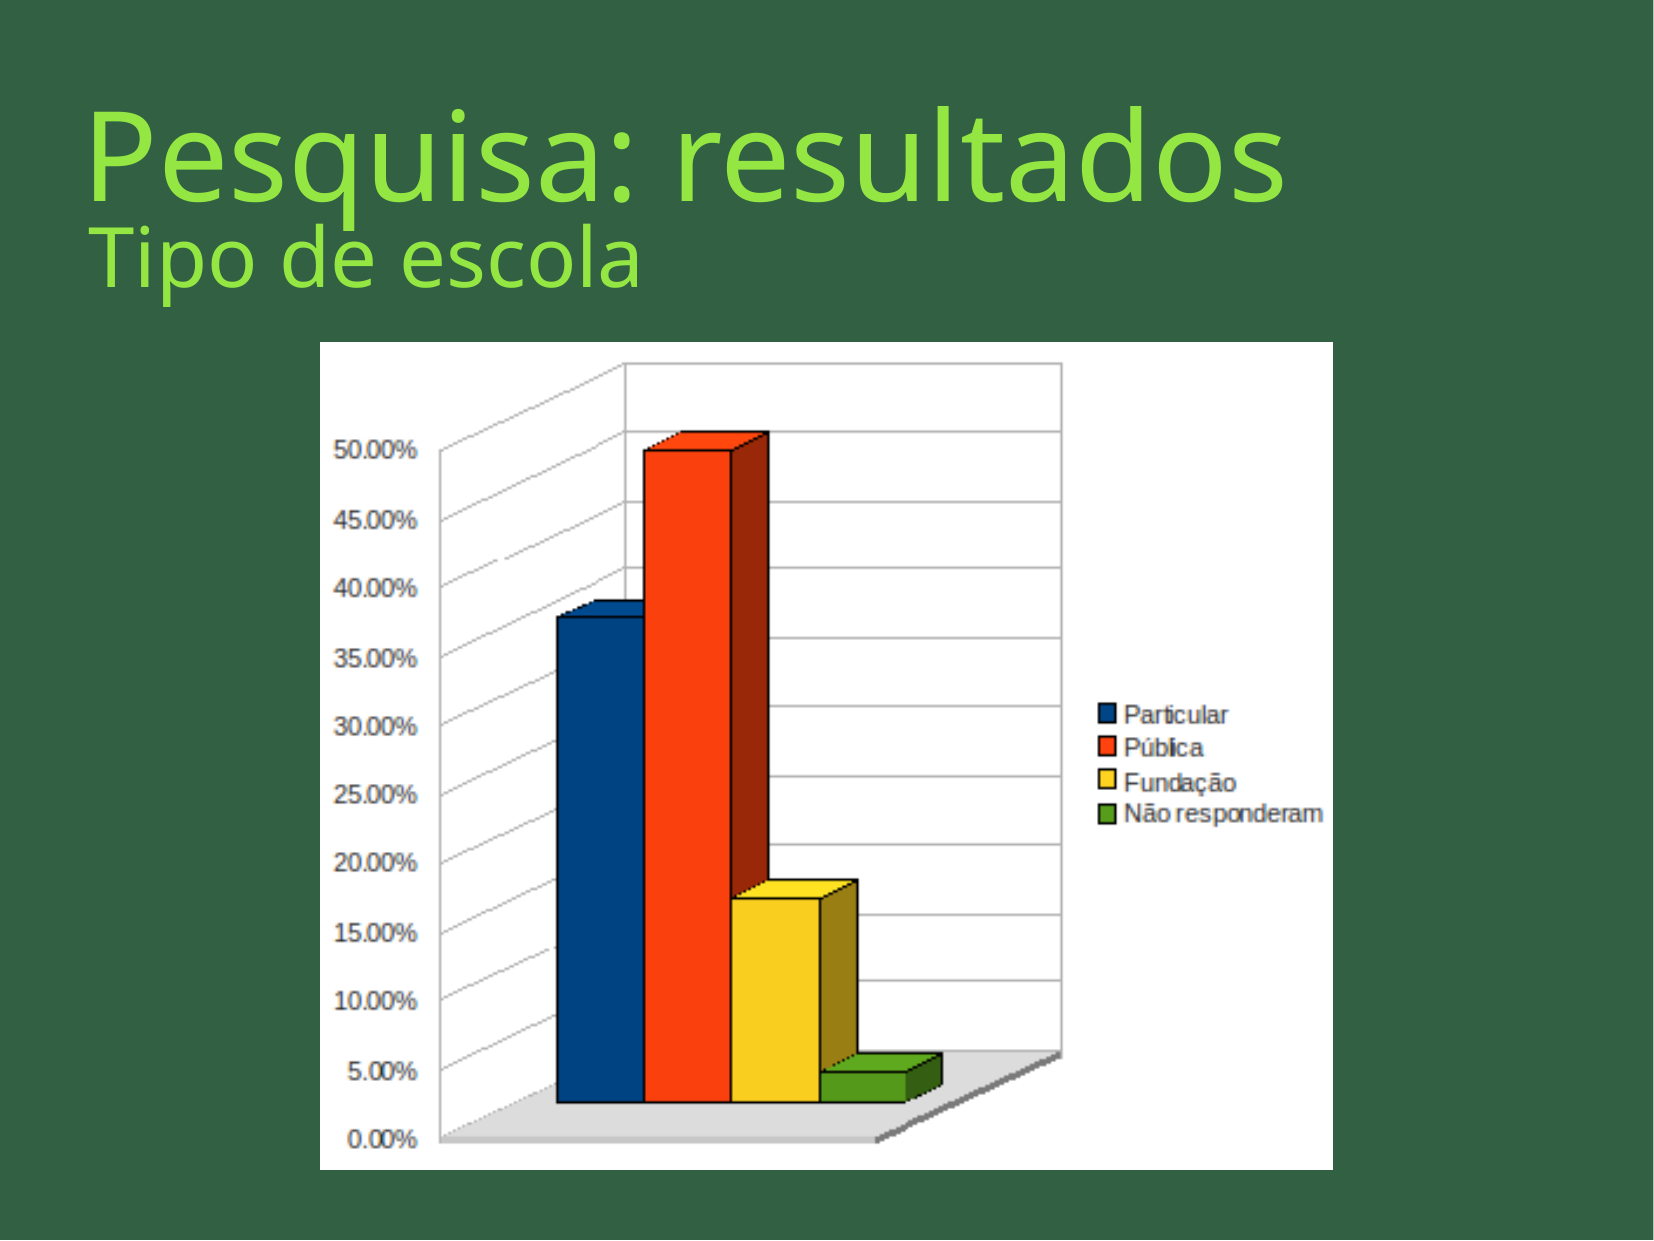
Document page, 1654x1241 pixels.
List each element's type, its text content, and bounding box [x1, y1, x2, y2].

picture [320, 342, 1333, 1170]
title Tipo de escola [88, 177, 1577, 334]
title Pesquisa: resultados [82, 49, 1571, 257]
